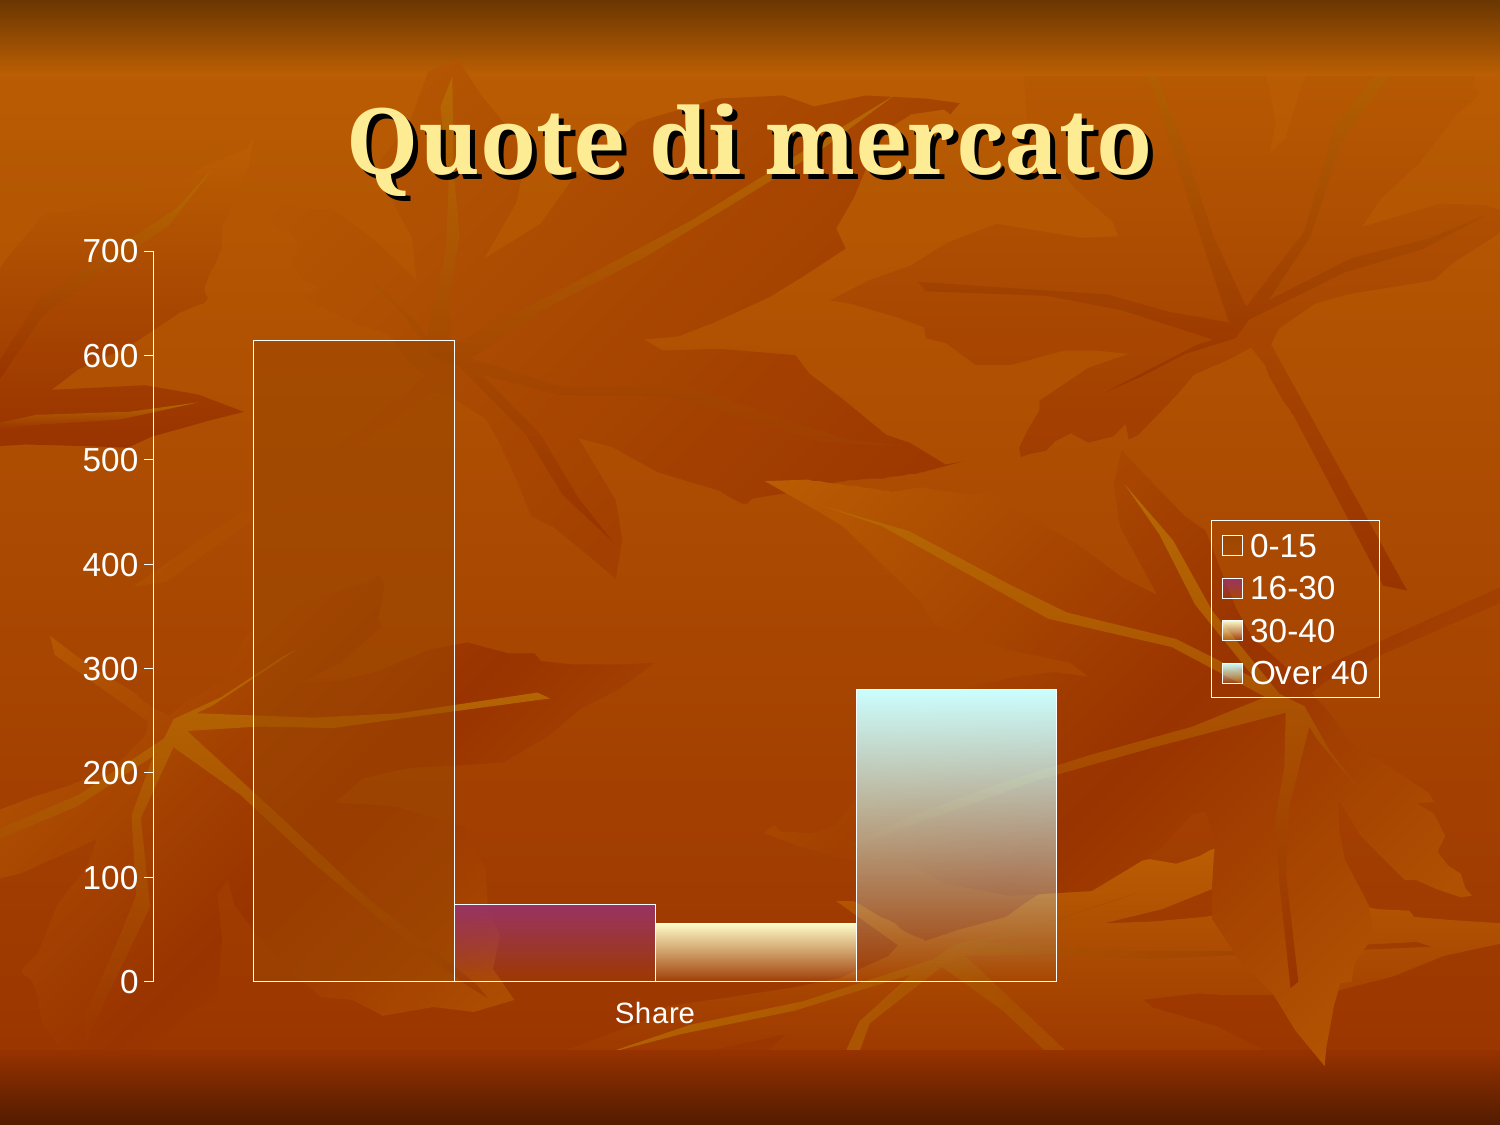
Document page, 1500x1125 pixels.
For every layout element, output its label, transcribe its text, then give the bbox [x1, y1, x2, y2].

chart [55, 199, 1424, 1047]
title Quote di mercato [75, 45, 1426, 234]
